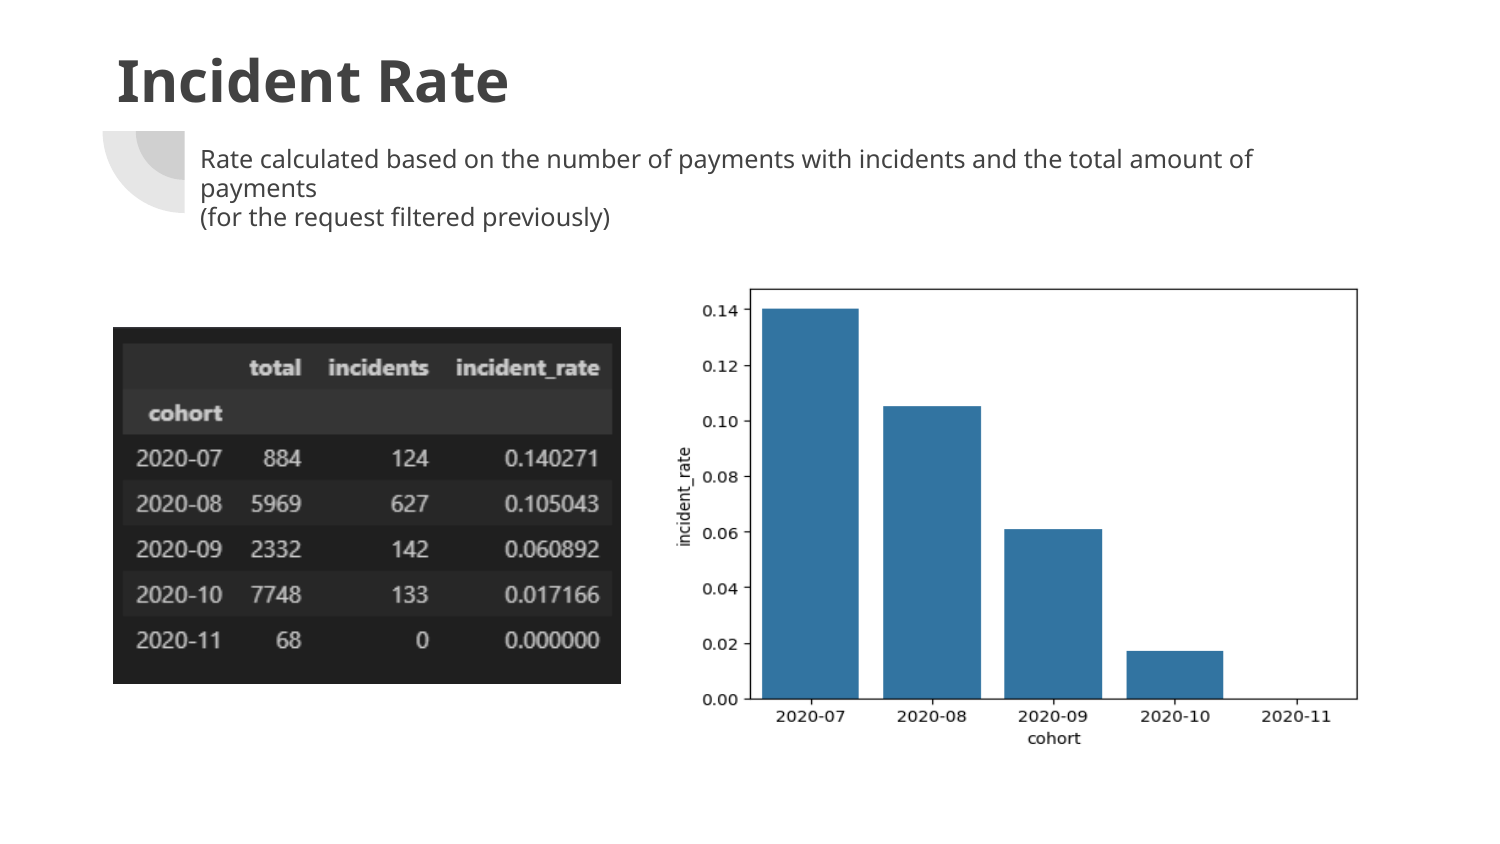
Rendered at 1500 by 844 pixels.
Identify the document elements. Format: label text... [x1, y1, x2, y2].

list Rate calculated based on the number of payments with incidents and the total amount of payments (for the request filtered previously) [185, 131, 1339, 212]
picture [668, 281, 1364, 754]
title Incident Rate [102, 29, 1256, 194]
picture [113, 327, 621, 684]
